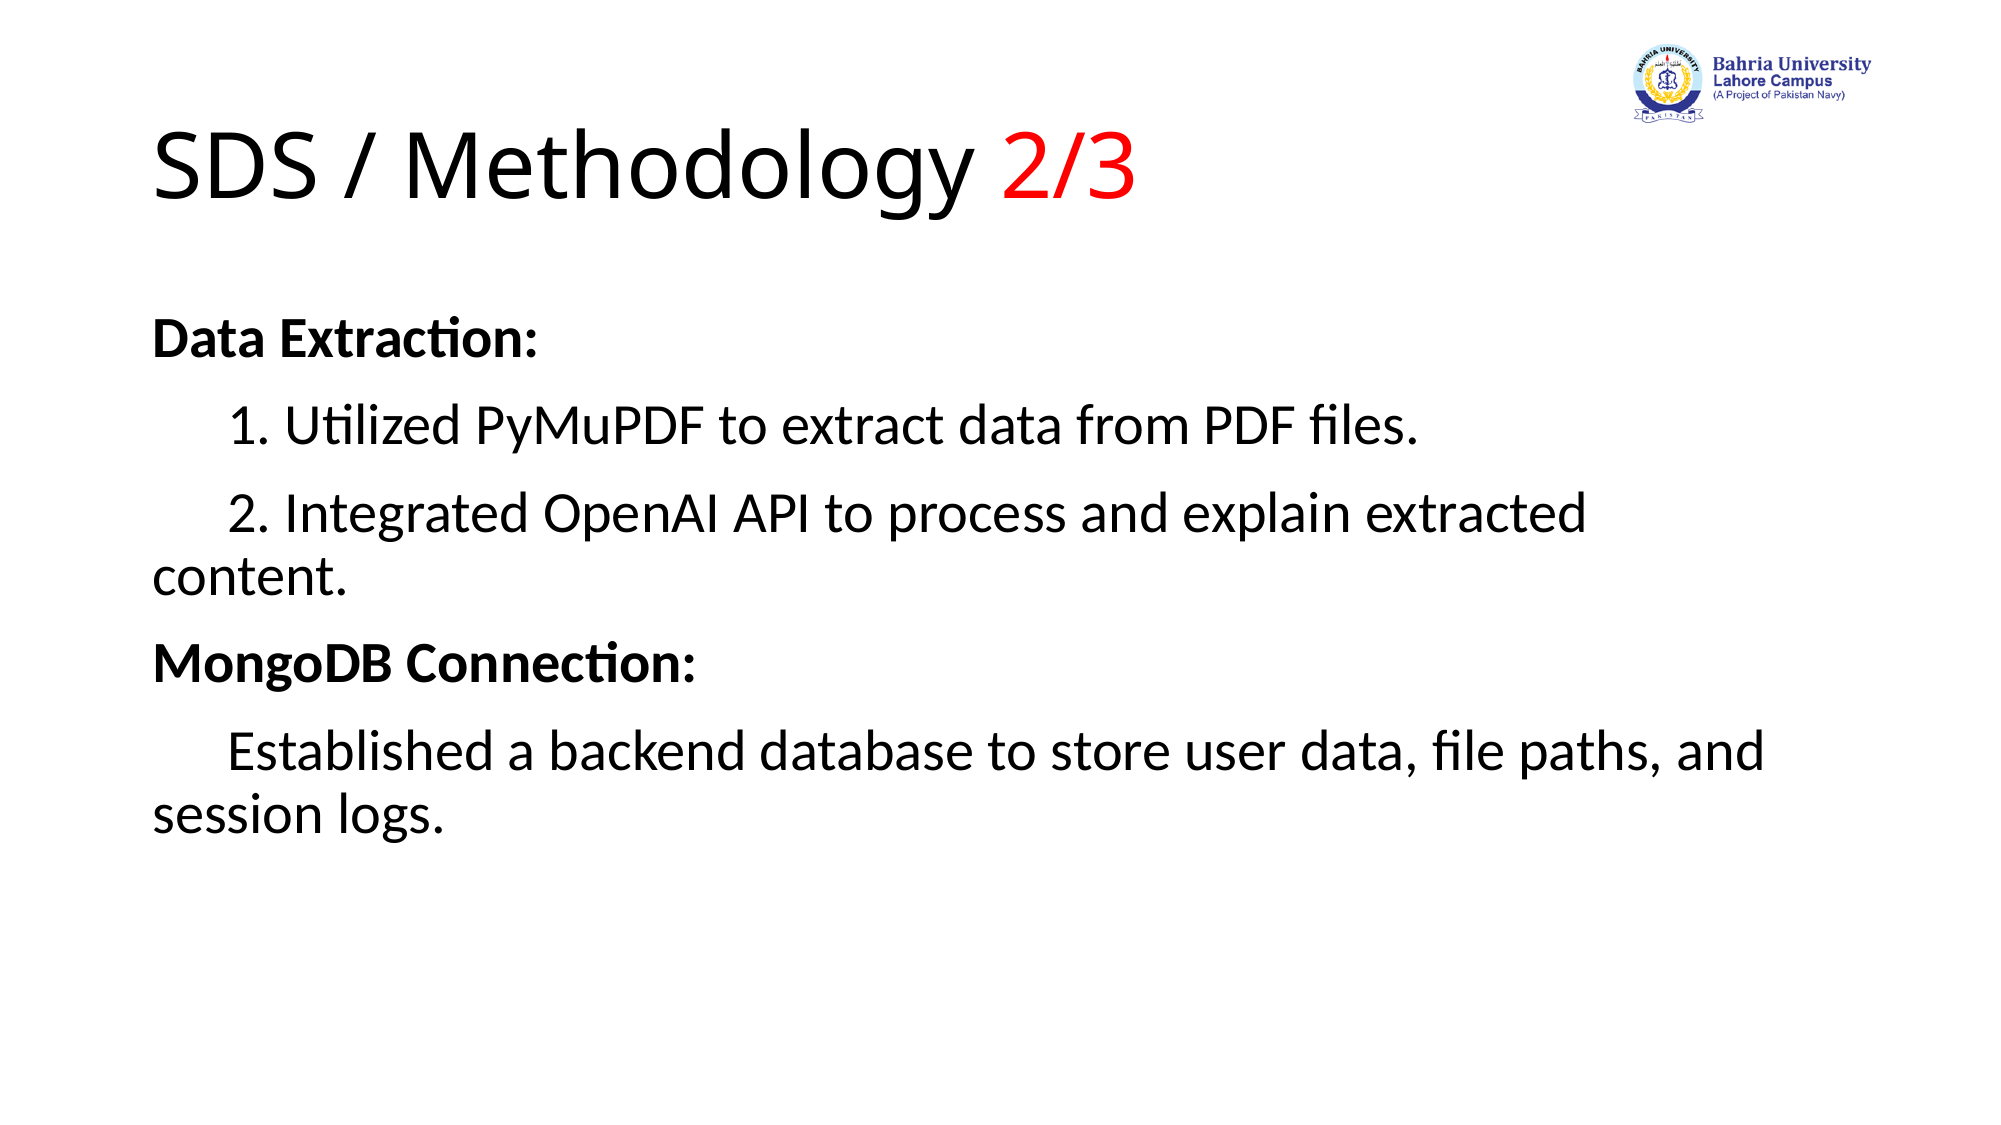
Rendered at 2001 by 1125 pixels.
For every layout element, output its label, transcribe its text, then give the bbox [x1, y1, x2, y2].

title SDS / Methodology 2/3 [137, 59, 1863, 278]
picture [1625, 41, 1952, 134]
list Data Extraction: 1. Utilized PyMuPDF to extract data from PDF files. 2. Integrated OpenAI API to process and explain extracted content. MongoDB Connection: Established a backend database to store user data, file paths, and session logs. [137, 299, 1863, 1014]
